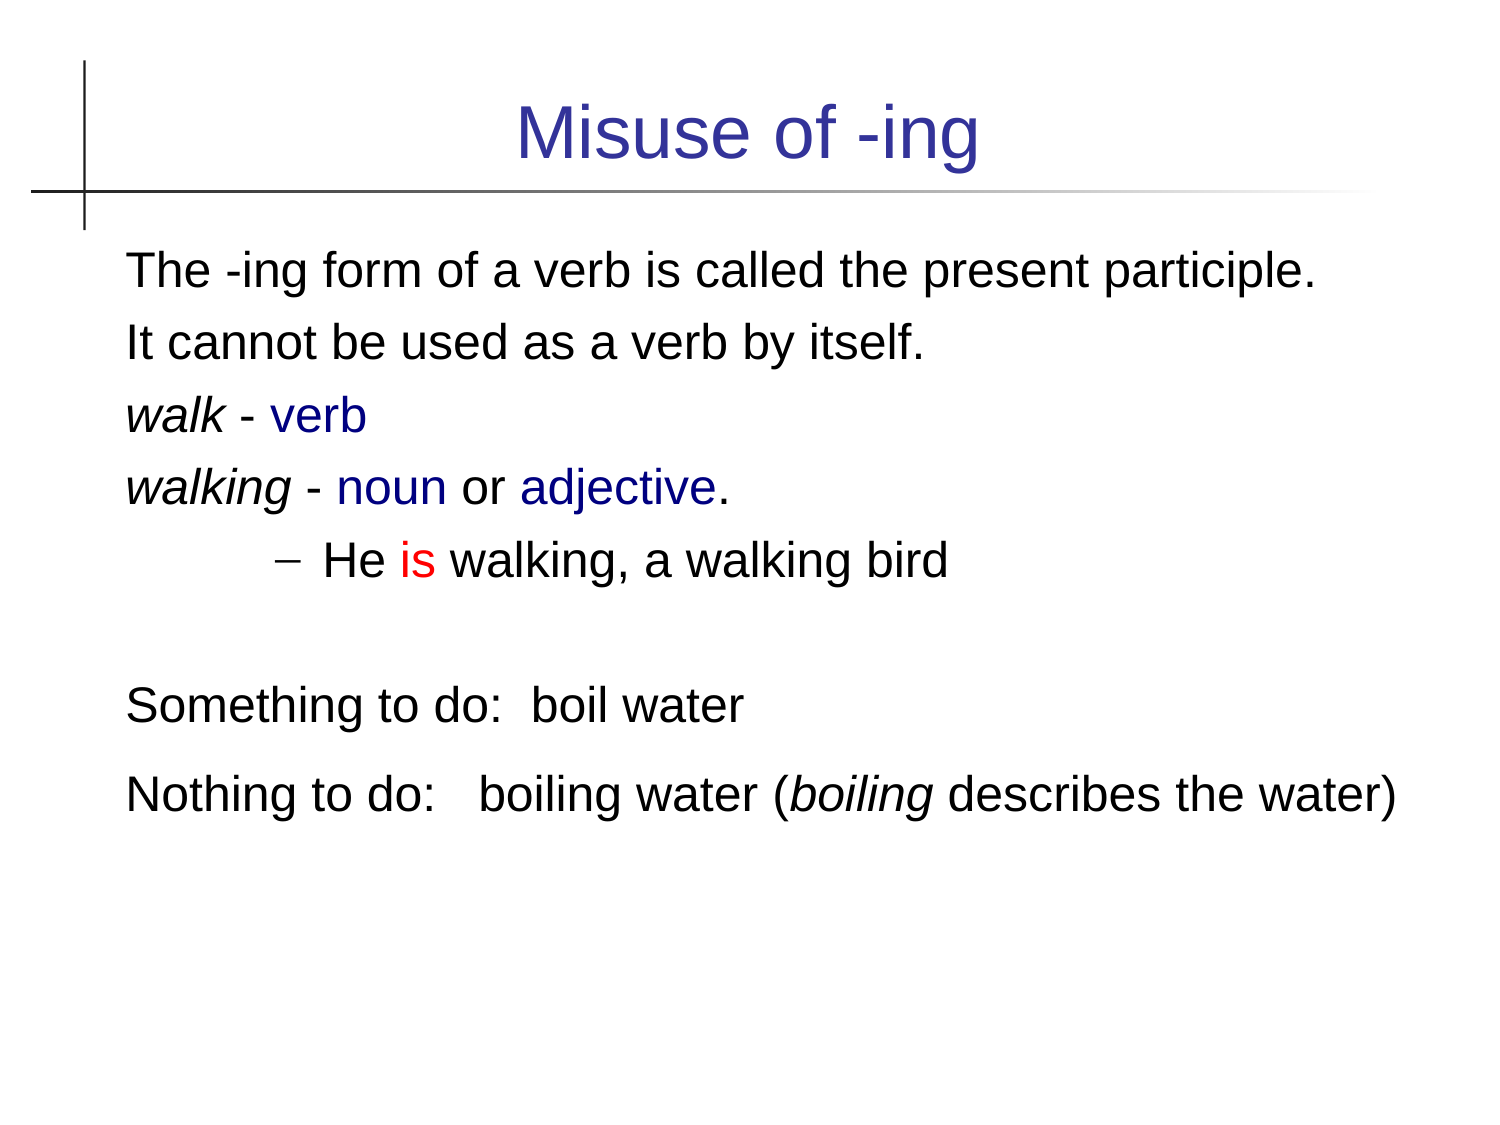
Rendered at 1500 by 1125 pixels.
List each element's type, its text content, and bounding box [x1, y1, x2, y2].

title Misuse of -ing [100, 42, 1397, 182]
list The -ing form of a verb is called the present participle. It cannot be used as a verb by itself. walk - verb walking - noun or adjective. He is walking, a walking bird Something to do: boil water Nothing to do: boiling water (boiling describes the water) [110, 229, 1441, 1096]
